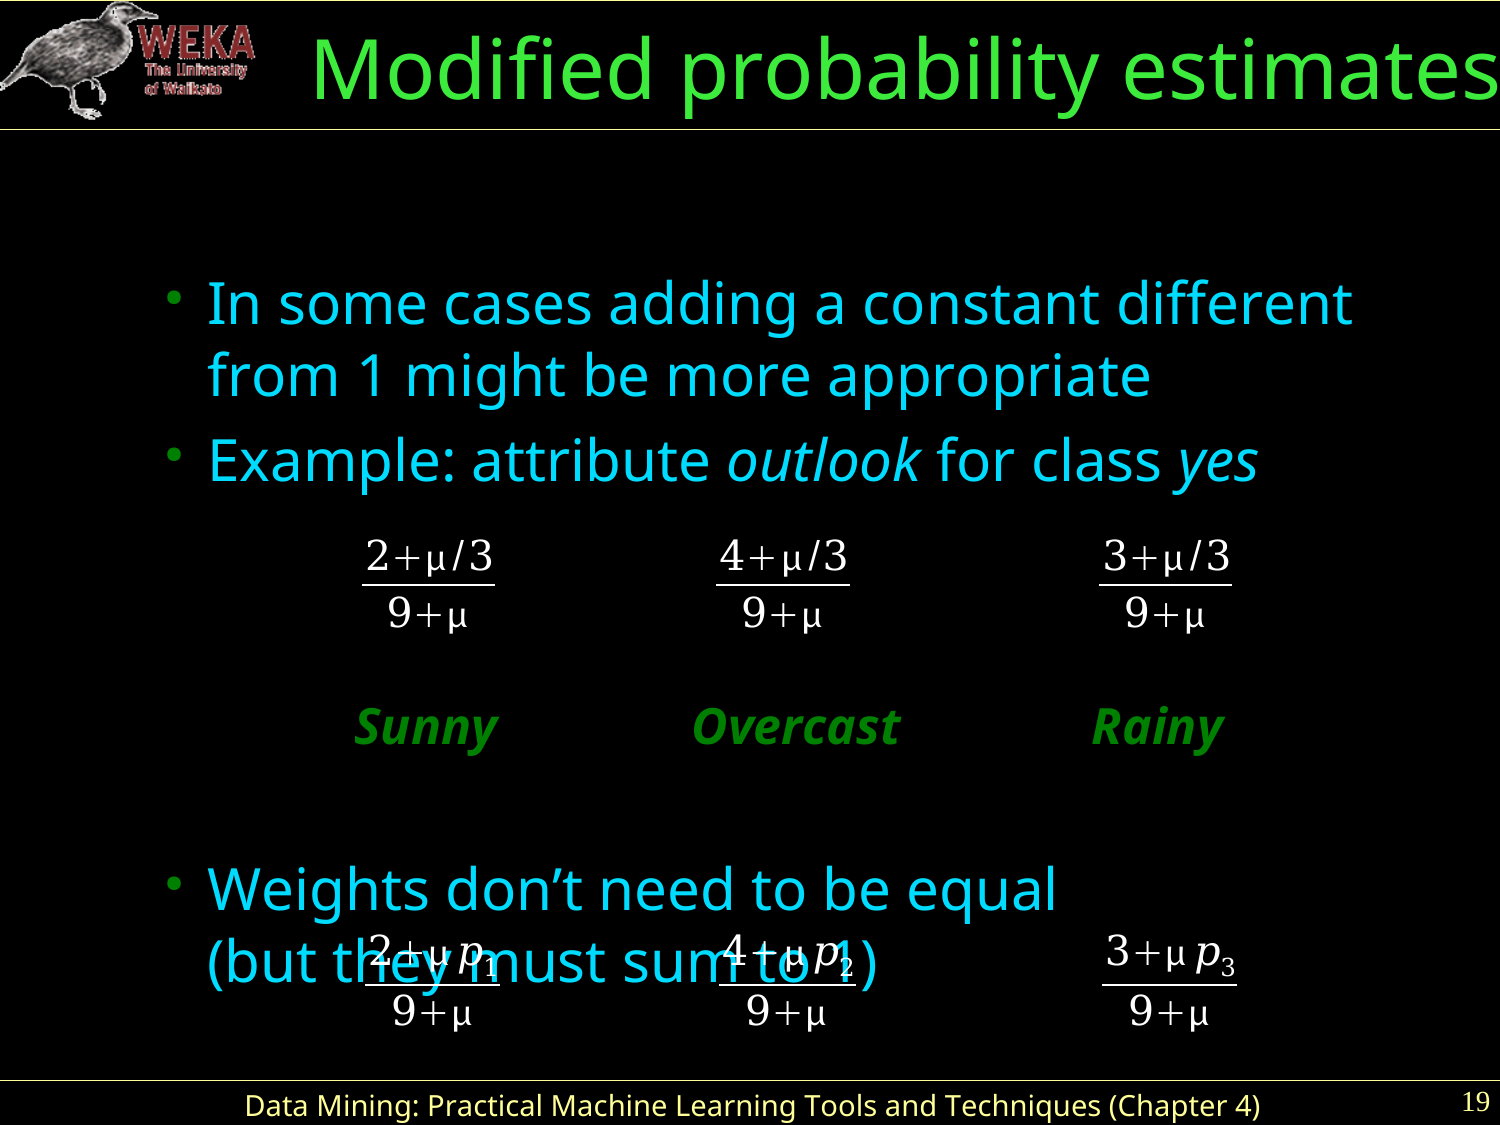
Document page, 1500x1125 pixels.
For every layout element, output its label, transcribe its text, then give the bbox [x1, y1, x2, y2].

chart [711, 926, 864, 1039]
chart [357, 926, 509, 1039]
chart [1094, 926, 1246, 1039]
chart [354, 531, 503, 641]
text_box In some cases adding a constant different from 1 might be more appropriate Example: attribute outlook for class yes Weights don’t need to be equal (but they must sum to 1) [149, 260, 1388, 936]
title Modified probability estimates [295, 0, 1500, 148]
chart [708, 531, 859, 641]
text_box Rainy [1077, 683, 1239, 768]
text_box Sunny [339, 683, 513, 768]
chart [1091, 531, 1241, 641]
picture [0, 1, 266, 129]
text_box Overcast [677, 683, 916, 768]
